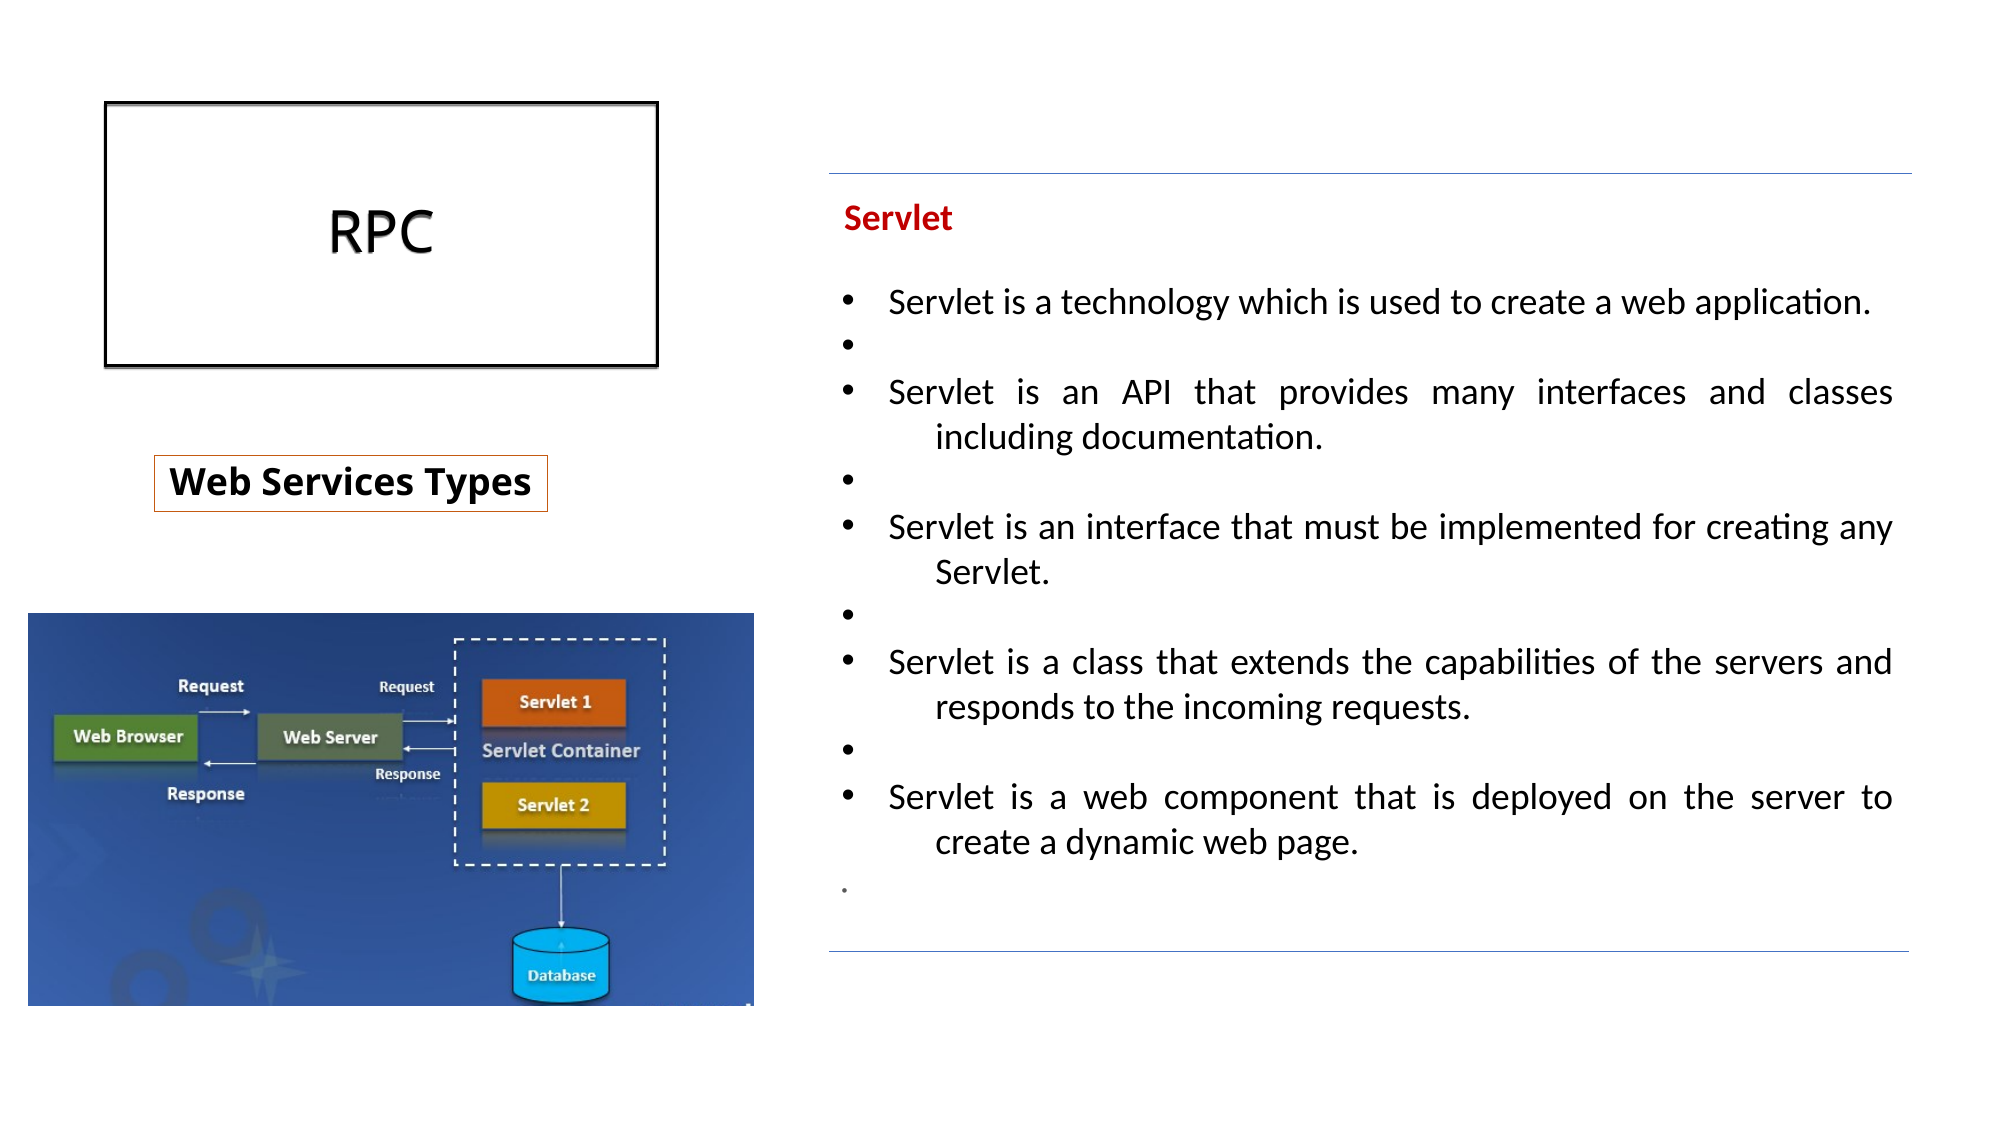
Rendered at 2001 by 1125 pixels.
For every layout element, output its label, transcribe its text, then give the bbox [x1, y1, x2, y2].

text_box Servlet [829, 184, 1829, 246]
text_box Web Services Types [155, 456, 547, 511]
title RPC [105, 102, 658, 366]
picture [28, 613, 754, 1006]
text_box Servlet is a technology which is used to create a web application. Servlet is an API that provides many interfaces and classes including documentation. Servlet is an interface that must be implemented for creating any Servlet. Servlet is a class that extends the capabilities of the servers and responds to the incoming requests. Servlet is a web component that is deployed on the server to create a dynamic web page. [826, 269, 1910, 928]
